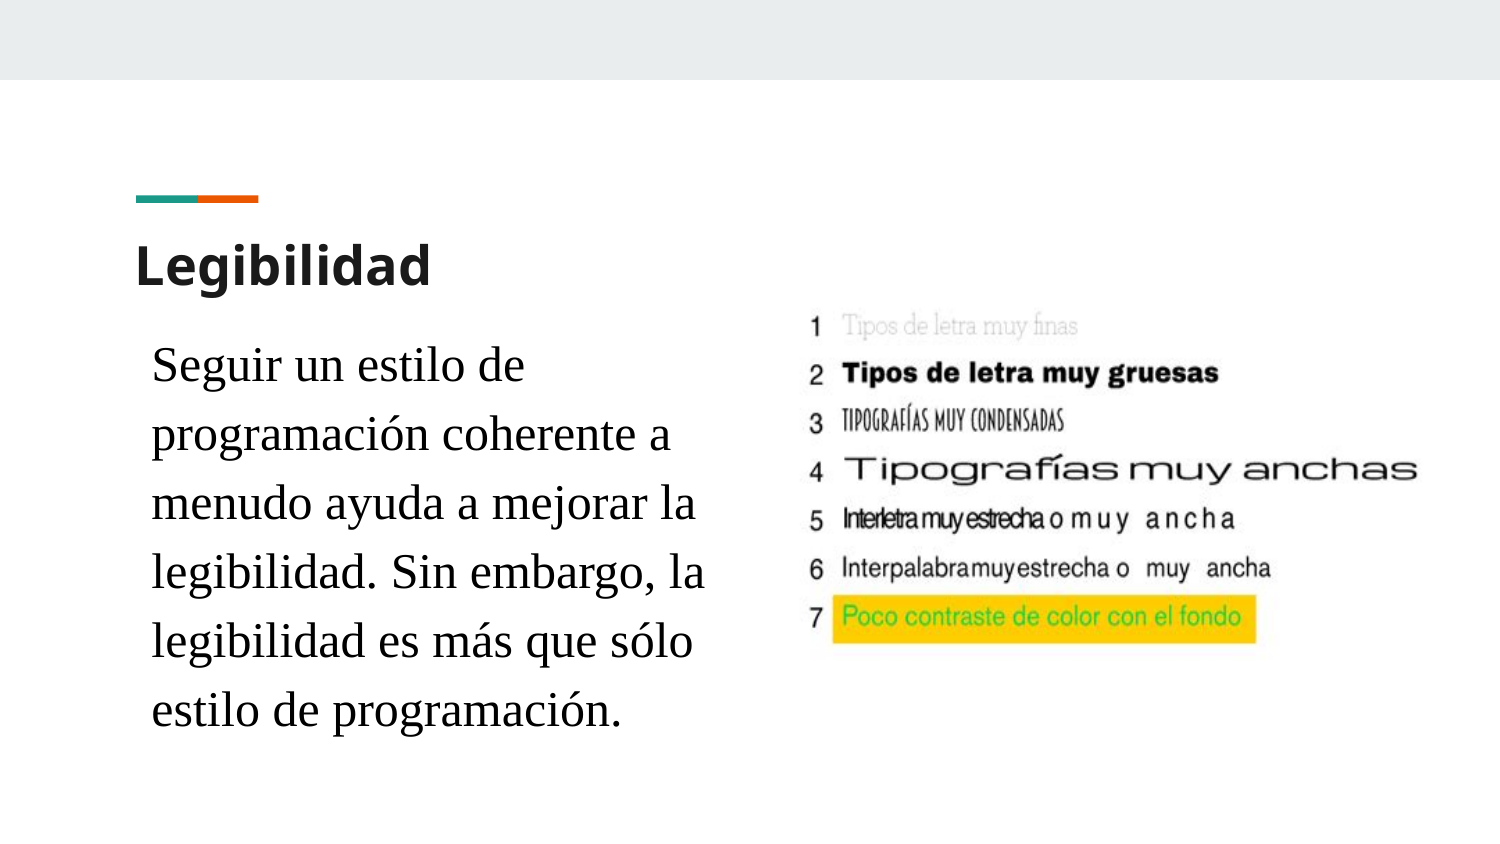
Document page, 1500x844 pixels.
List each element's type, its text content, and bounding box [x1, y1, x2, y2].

list Seguir un estilo de programación coherente a menudo ayuda a mejorar la legibilidad. Sin embargo, la legibilidad es más que sólo estilo de programación. [136, 322, 794, 754]
picture [789, 283, 1447, 661]
title Legibilidad [119, 216, 1381, 305]
